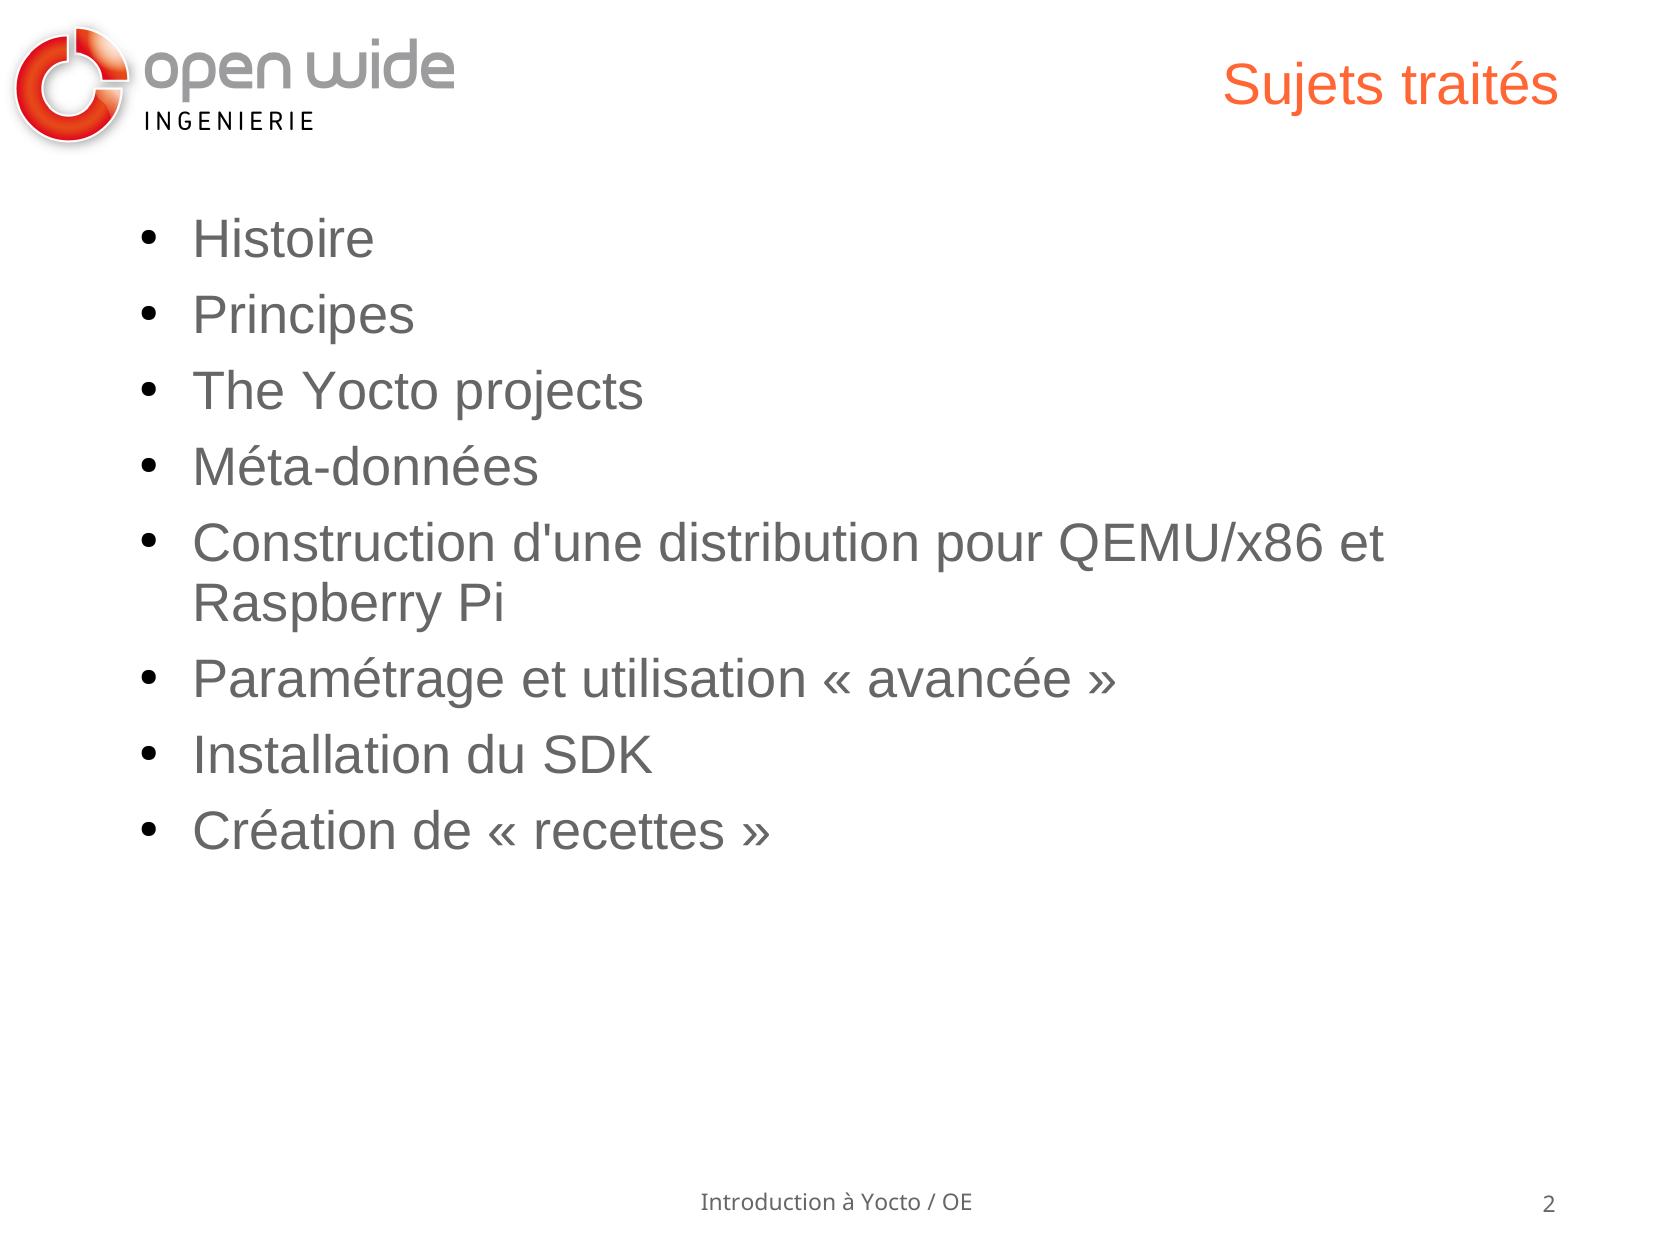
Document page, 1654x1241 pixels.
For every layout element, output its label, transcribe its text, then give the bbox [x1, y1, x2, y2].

title Sujets traités [602, 12, 1561, 157]
picture [0, 0, 454, 161]
list Histoire Principes The Yocto projects Méta-données Construction d'une distribution pour QEMU/x86 et Raspberry Pi Paramétrage et utilisation « avancée » Installation du SDK Création de « recettes » [121, 208, 1534, 1079]
